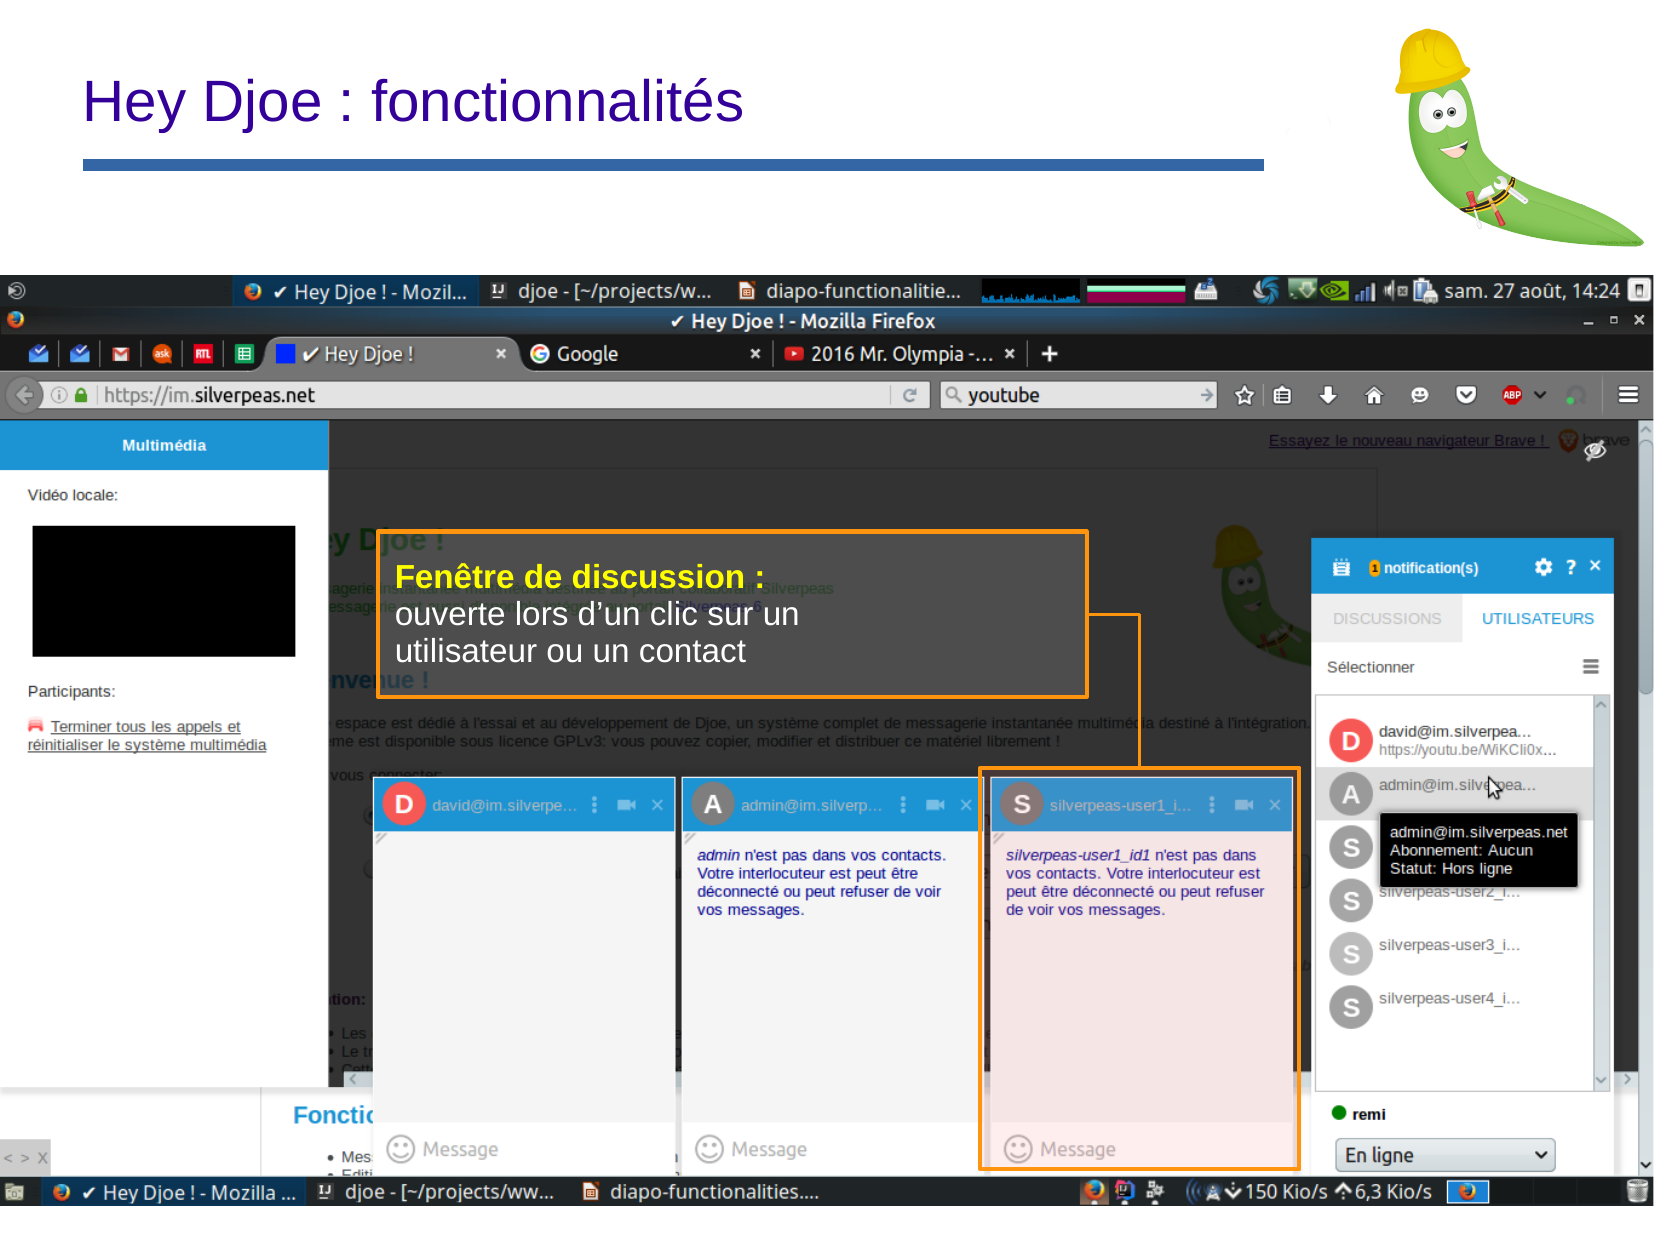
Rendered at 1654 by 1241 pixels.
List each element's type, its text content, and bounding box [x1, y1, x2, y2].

picture [0, 275, 1654, 1206]
text_box [980, 767, 1300, 1170]
text_box Fenêtre de discussion : ouverte lors d’un clic sur un utilisateur ou un contact [377, 531, 1087, 697]
picture [1286, 23, 1647, 248]
title Hey Djoe : fonctionnalités [82, 49, 1264, 154]
